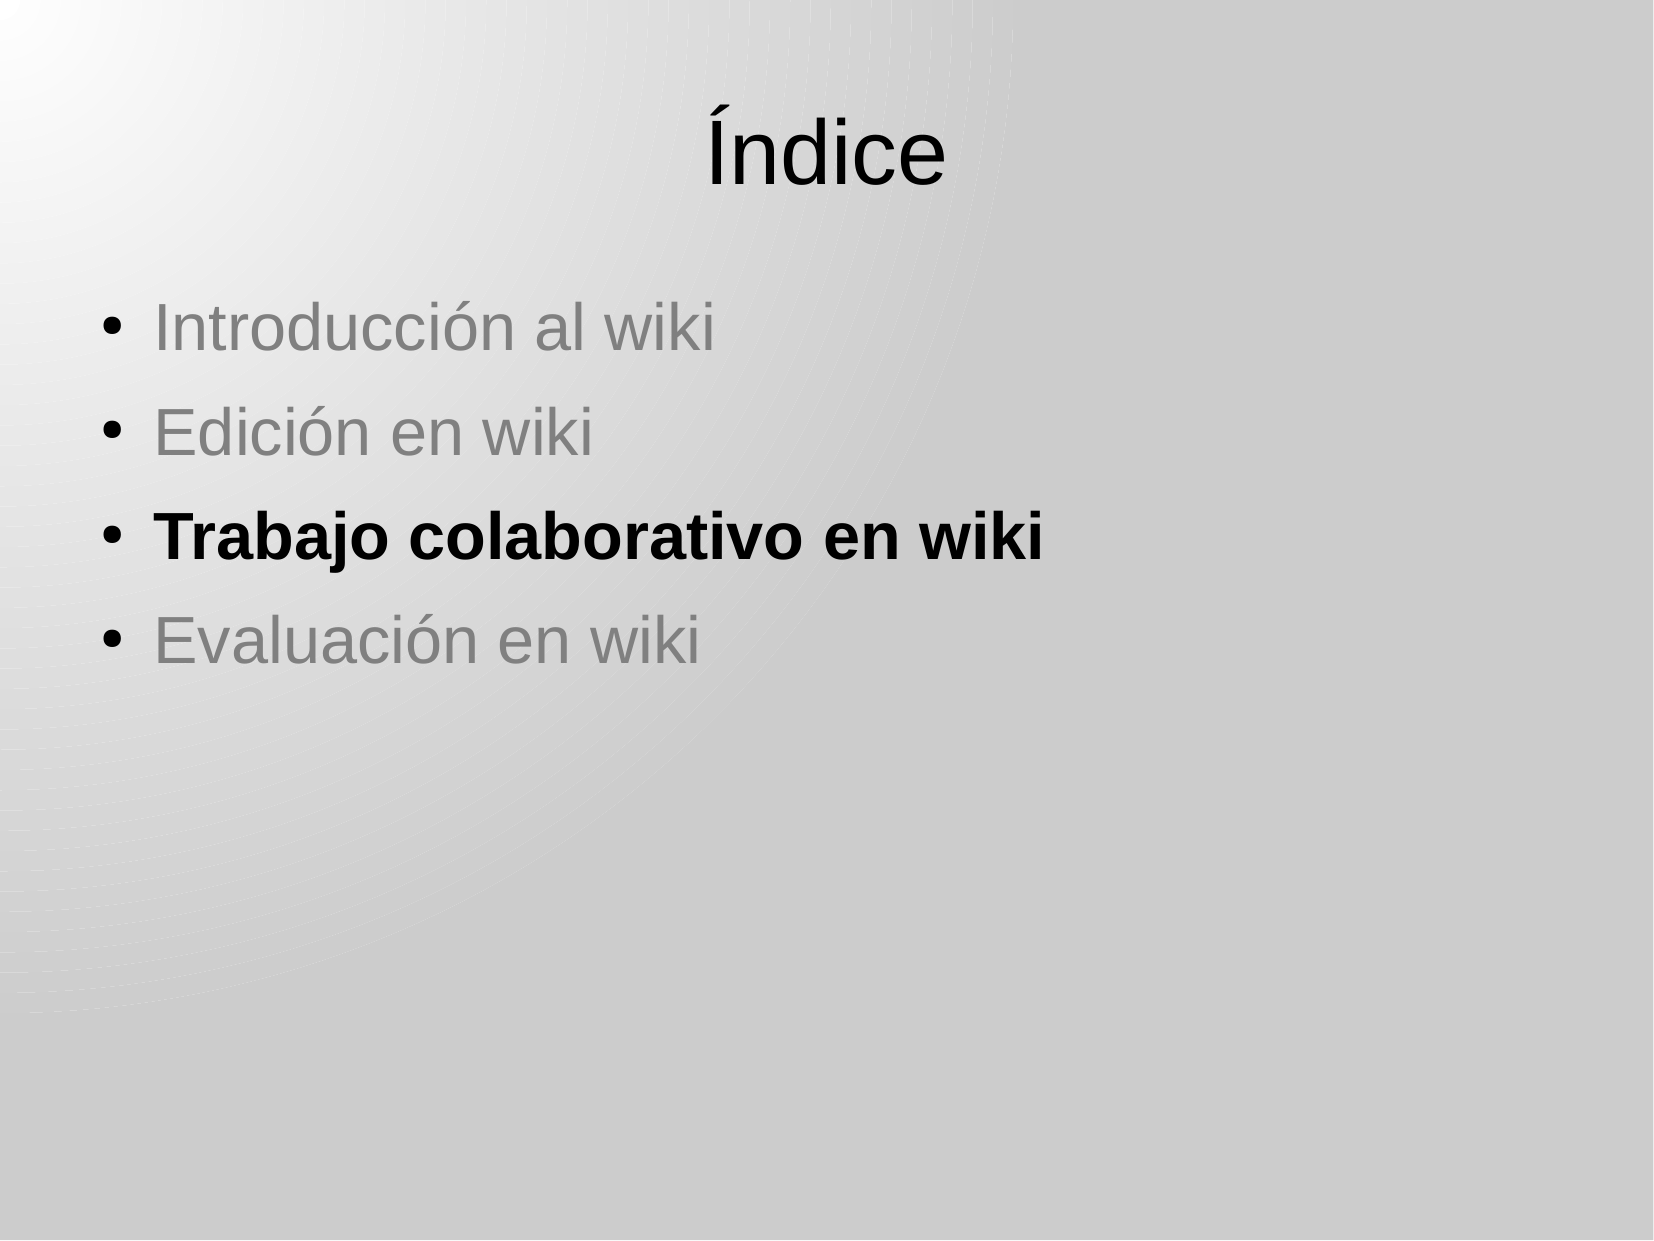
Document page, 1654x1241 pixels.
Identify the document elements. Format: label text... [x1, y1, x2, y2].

title Índice [82, 49, 1571, 257]
list Introducción al wiki Edición en wiki Trabajo colaborativo en wiki Evaluación en wiki [82, 290, 1538, 1109]
